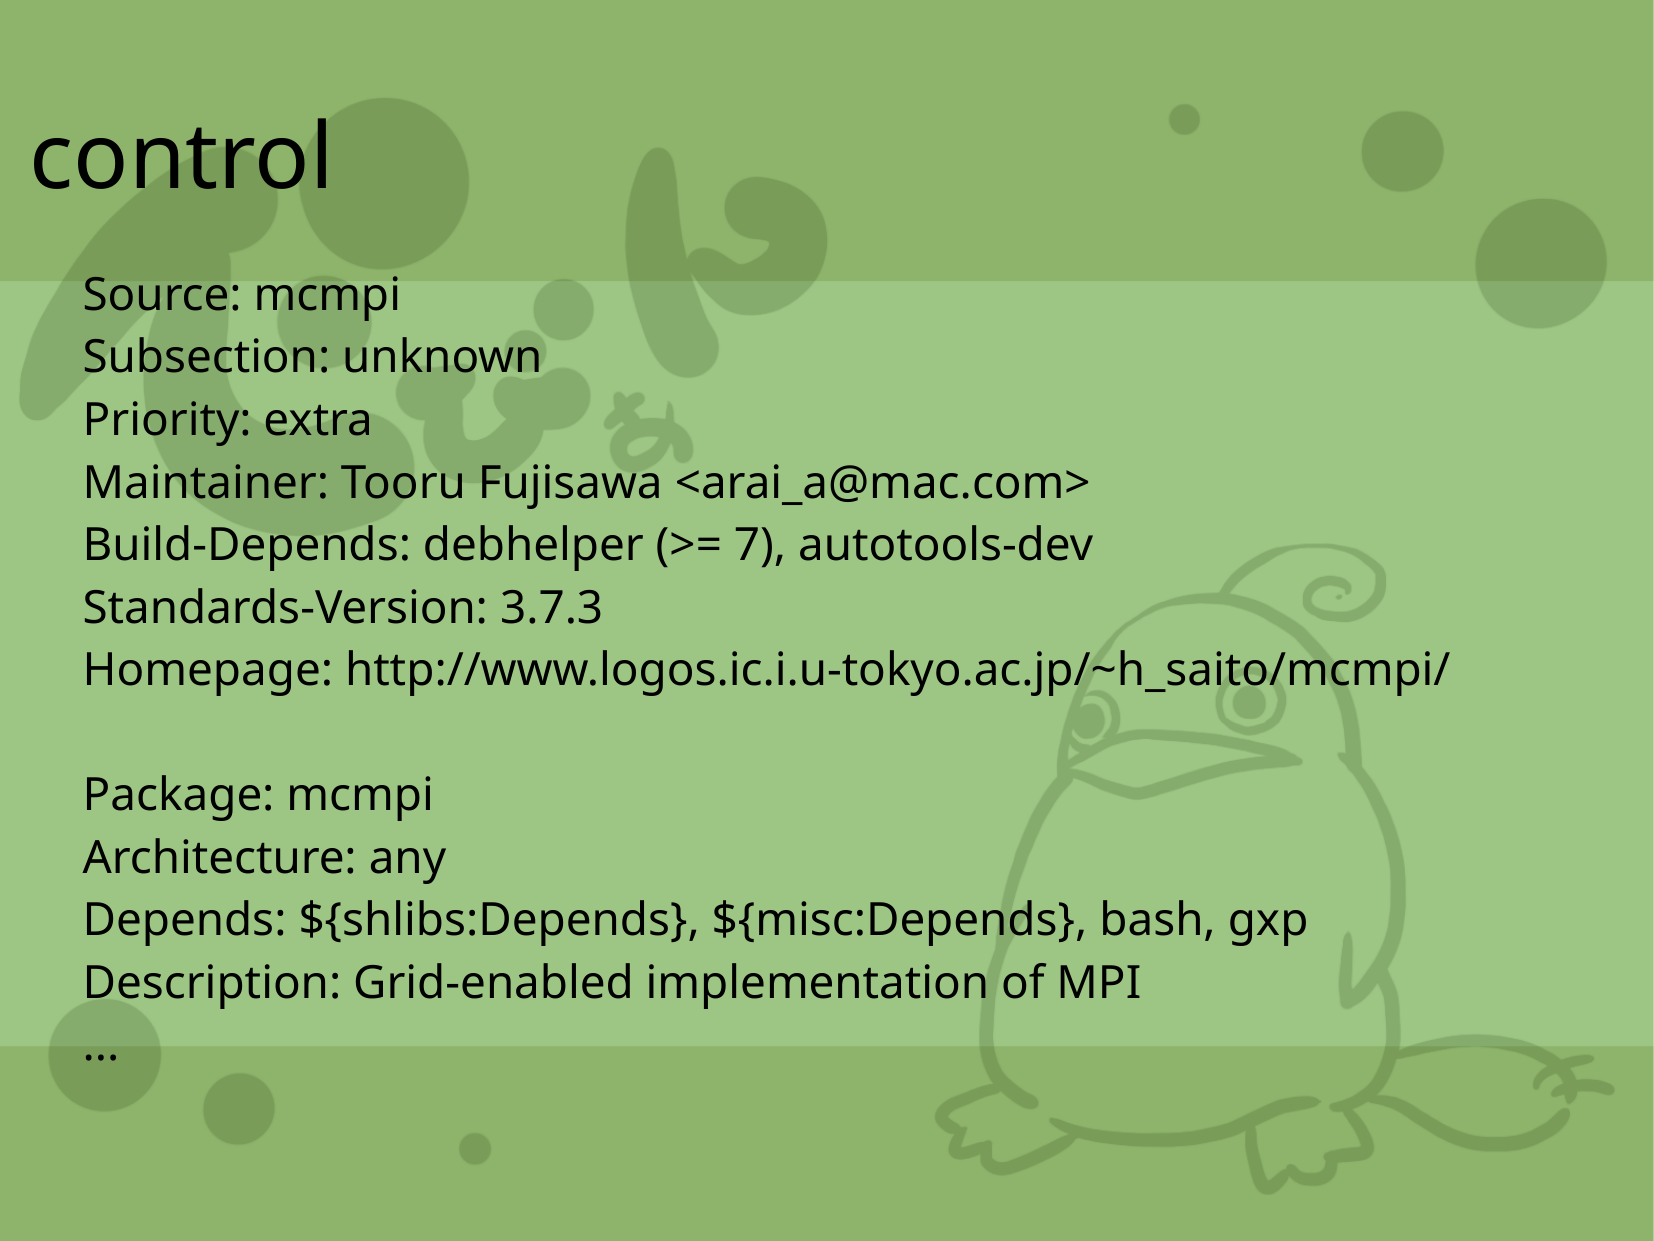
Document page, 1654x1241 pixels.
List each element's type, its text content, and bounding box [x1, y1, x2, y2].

subtitle Source: mcmpi Subsection: unknown Priority: extra Maintainer: Tooru Fujisawa <arai_a@mac.com> Build-Depends: debhelper (>= 7), autotools-dev Standards-Version: 3.7.3 Homepage: http://www.logos.ic.i.u-tokyo.ac.jp/~h_saito/mcmpi/ Package: mcmpi Architecture: any Depends: ${shlibs:Depends}, ${misc:Depends}, bash, gxp Description: Grid-enabled implementation of MPI ... [82, 247, 1571, 1152]
picture [0, 0, 1654, 1241]
title control [29, 56, 1625, 250]
